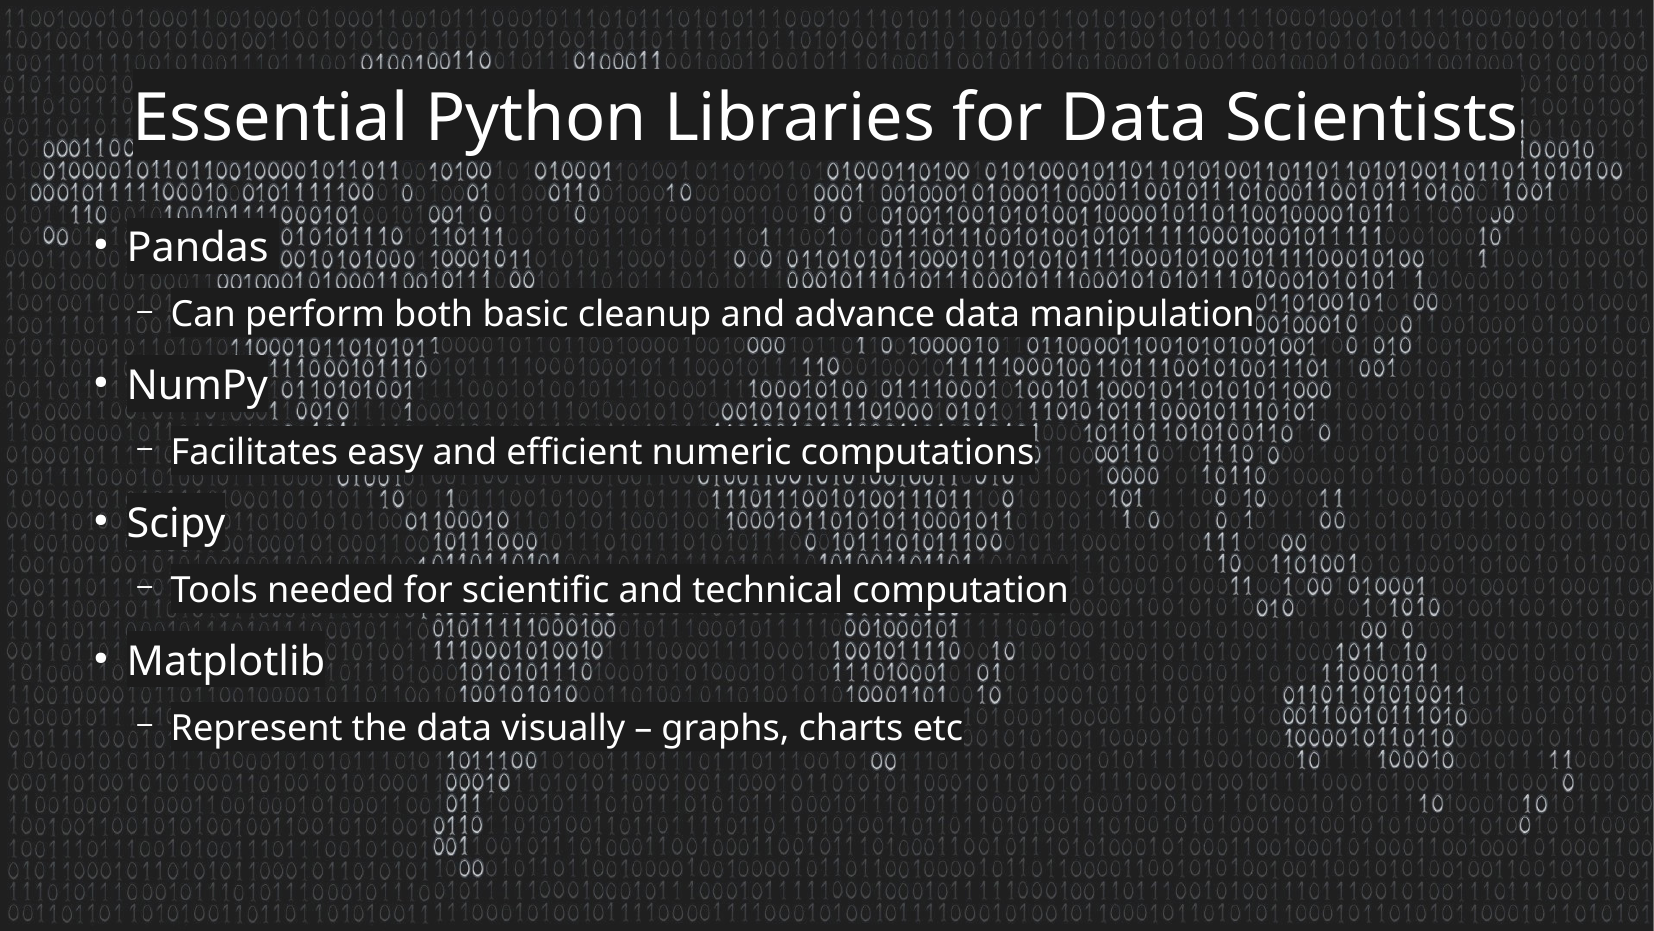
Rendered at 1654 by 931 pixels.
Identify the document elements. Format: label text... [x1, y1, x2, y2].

picture [0, 0, 1654, 931]
title Essential Python Libraries for Data Scientists [82, 31, 1571, 198]
list Pandas Can perform both basic cleanup and advance data manipulation NumPy Facilitates easy and efficient numeric computations Scipy Tools needed for scientific and technical computation Matplotlib Represent the data visually – graphs, charts etc [82, 217, 1571, 758]
